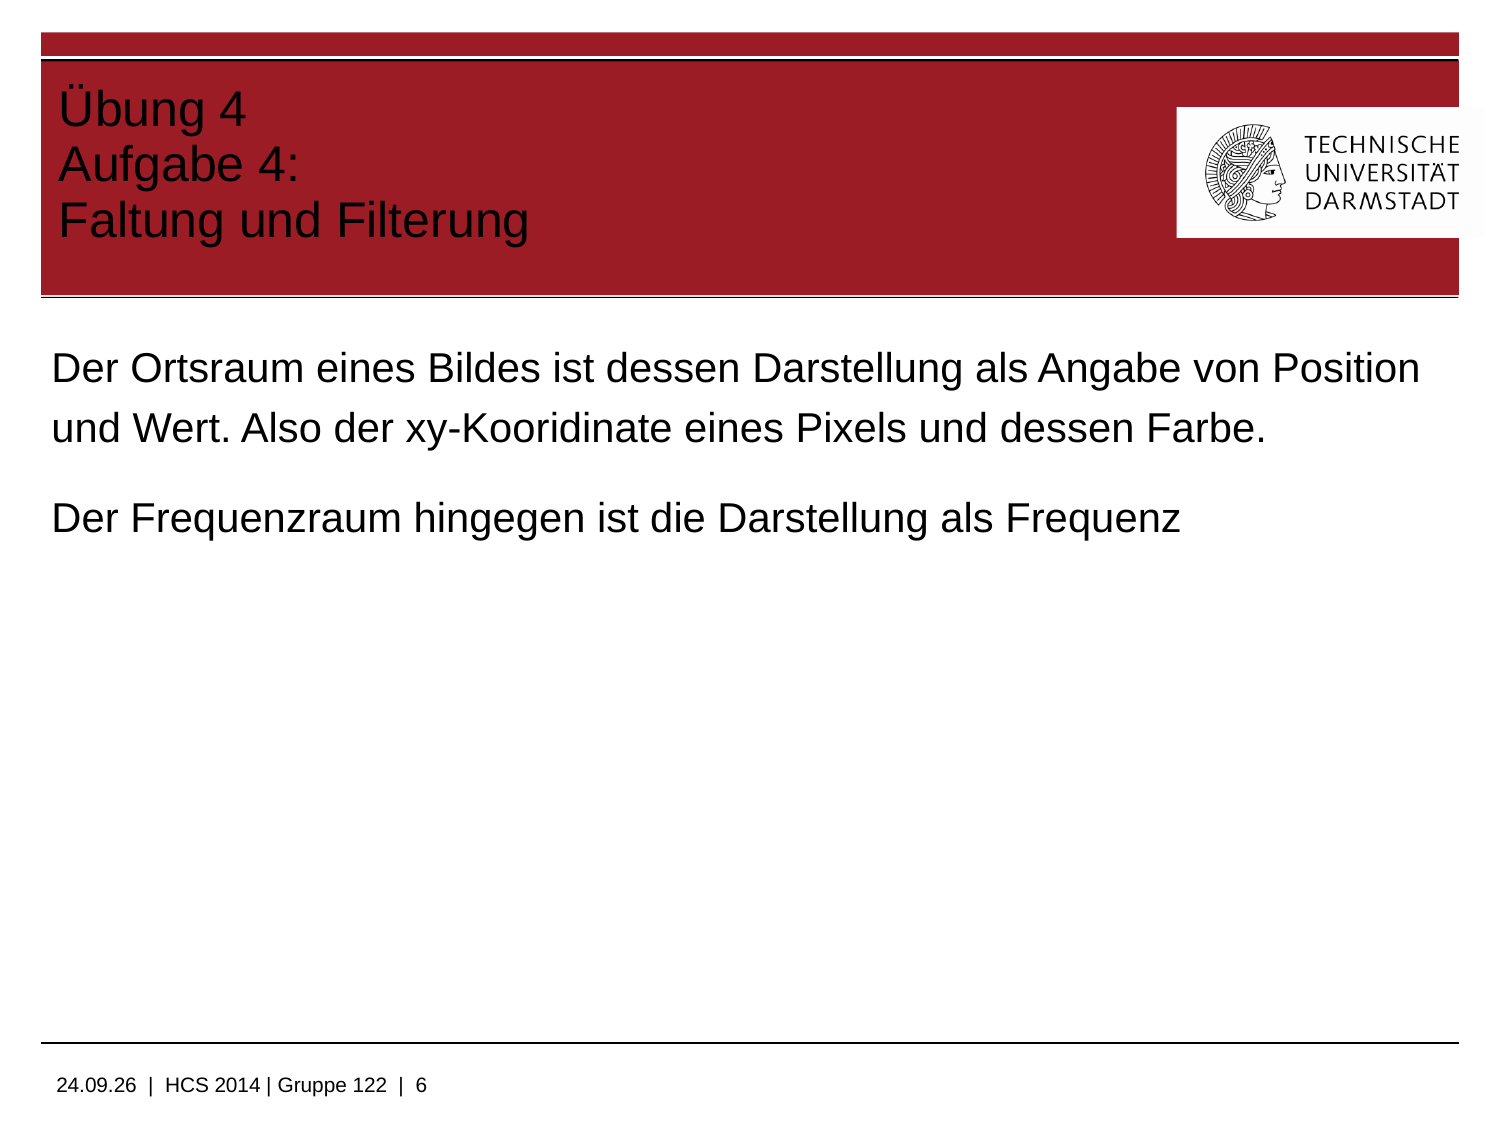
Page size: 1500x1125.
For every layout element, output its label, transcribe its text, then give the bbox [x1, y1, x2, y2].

picture [1176, 107, 1484, 238]
title Übung 4 Aufgabe 4: Faltung und Filterung [59, 80, 1149, 249]
list Der Ortsraum eines Bildes ist dessen Darstellung als Angabe von Position und Wert. Also der xy-Kooridinate eines Pixels und dessen Farbe. Der Frequenzraum hingegen ist die Darstellung als Frequenz [51, 330, 1444, 1028]
